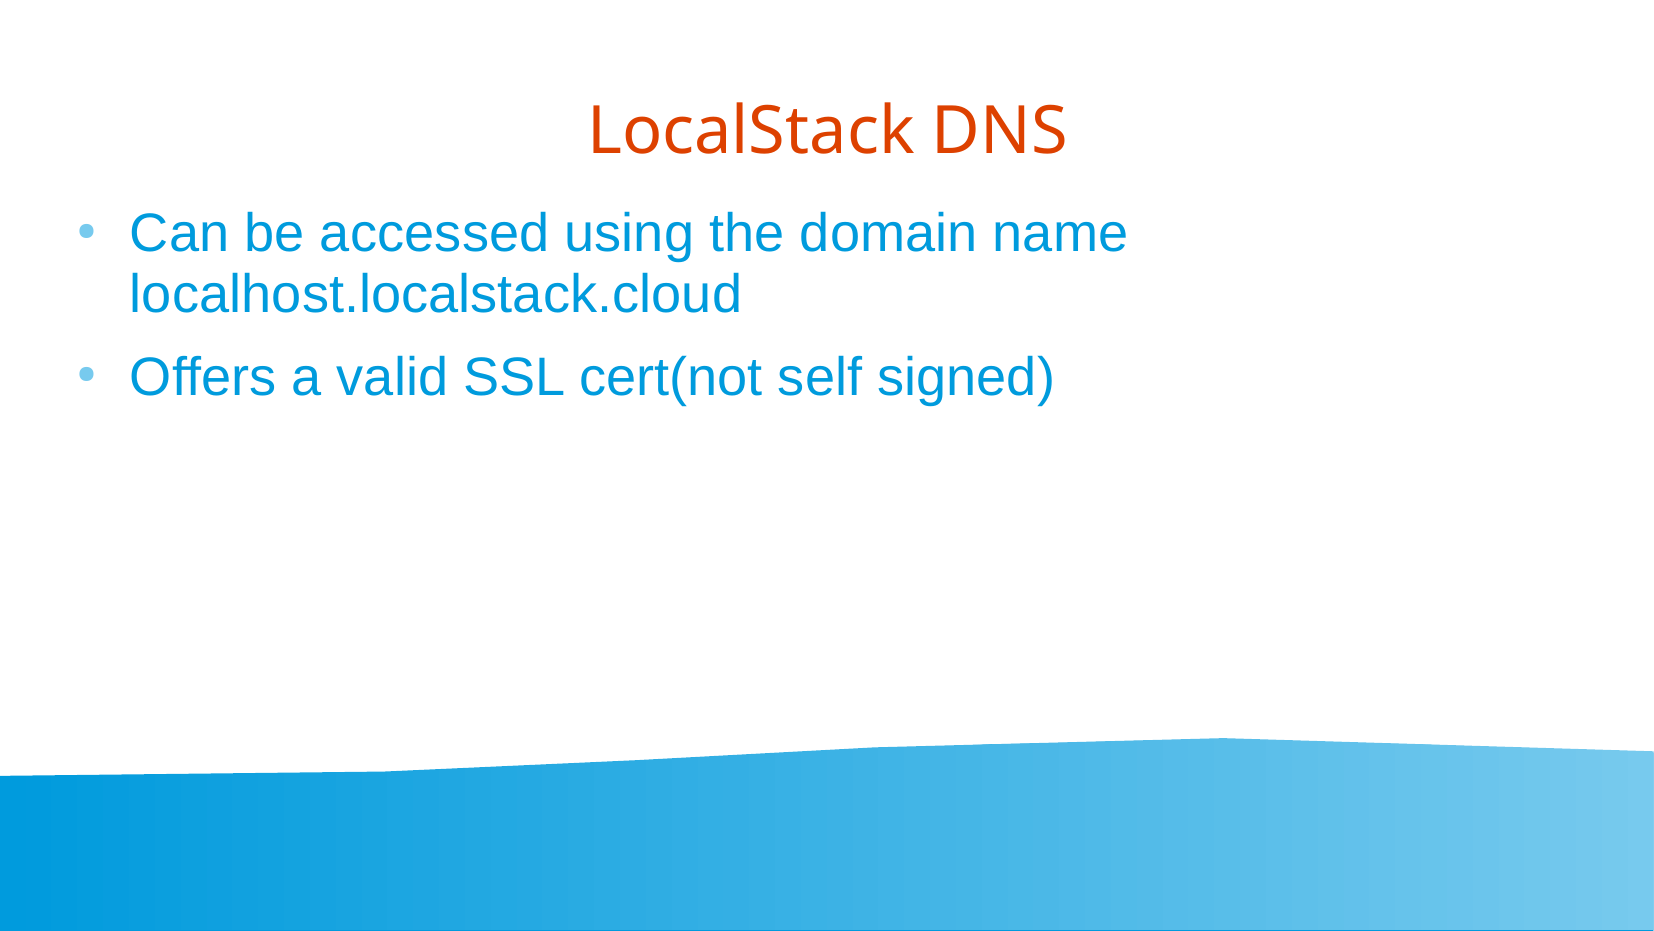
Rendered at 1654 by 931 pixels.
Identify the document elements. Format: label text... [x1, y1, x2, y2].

title LocalStack DNS [89, 38, 1567, 202]
list Can be accessed using the domain name localhost.localstack.cloud Offers a valid SSL cert(not self signed) [59, 202, 1595, 450]
